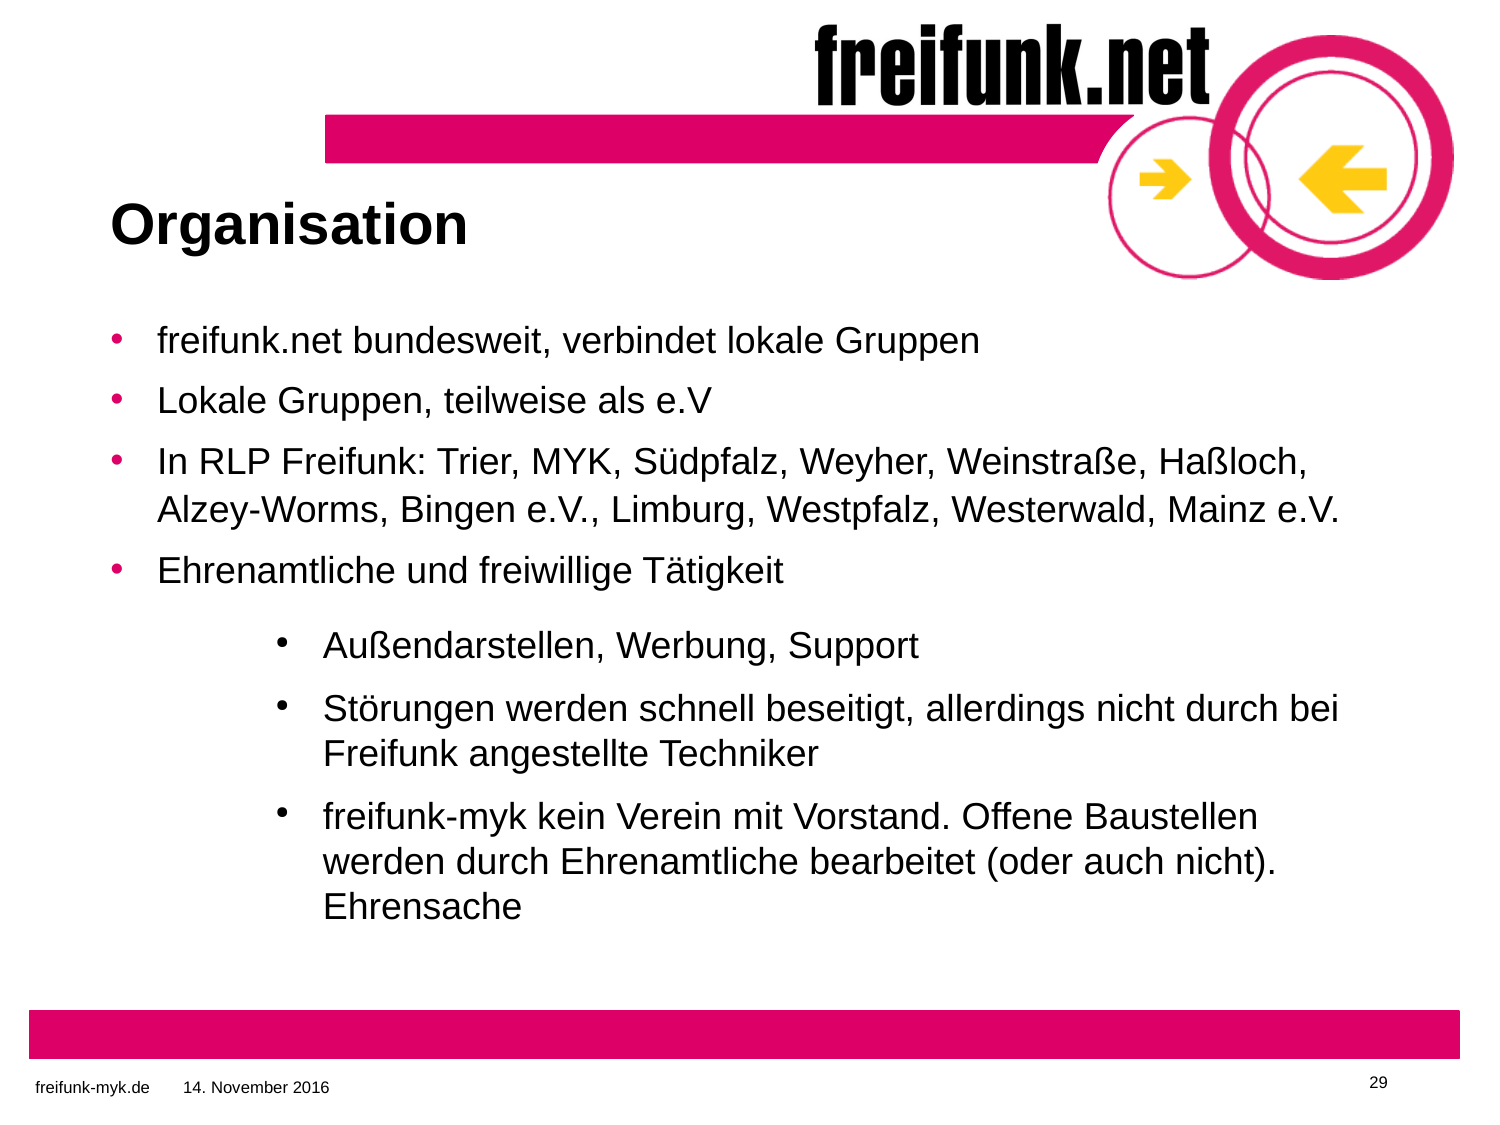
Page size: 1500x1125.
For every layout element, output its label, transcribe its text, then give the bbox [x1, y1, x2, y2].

list freifunk.net bundesweit, verbindet lokale Gruppen Lokale Gruppen, teilweise als e.V In RLP Freifunk: Trier, MYK, Südpfalz, Weyher, Weinstraße, Haßloch, Alzey-Worms, Bingen e.V., Limburg, Westpfalz, Westerwald, Mainz e.V. Ehrenamtliche und freiwillige Tätigkeit Außendarstellen, Werbung, Support Störungen werden schnell beseitigt, allerdings nicht durch bei Freifunk angestellte Techniker freifunk-myk kein Verein mit Vorstand. Offene Baustellen werden durch Ehrenamtliche bearbeitet (oder auch nicht). Ehrensache [110, 312, 1392, 1000]
picture [816, 24, 1454, 280]
title Organisation [110, 160, 1093, 282]
